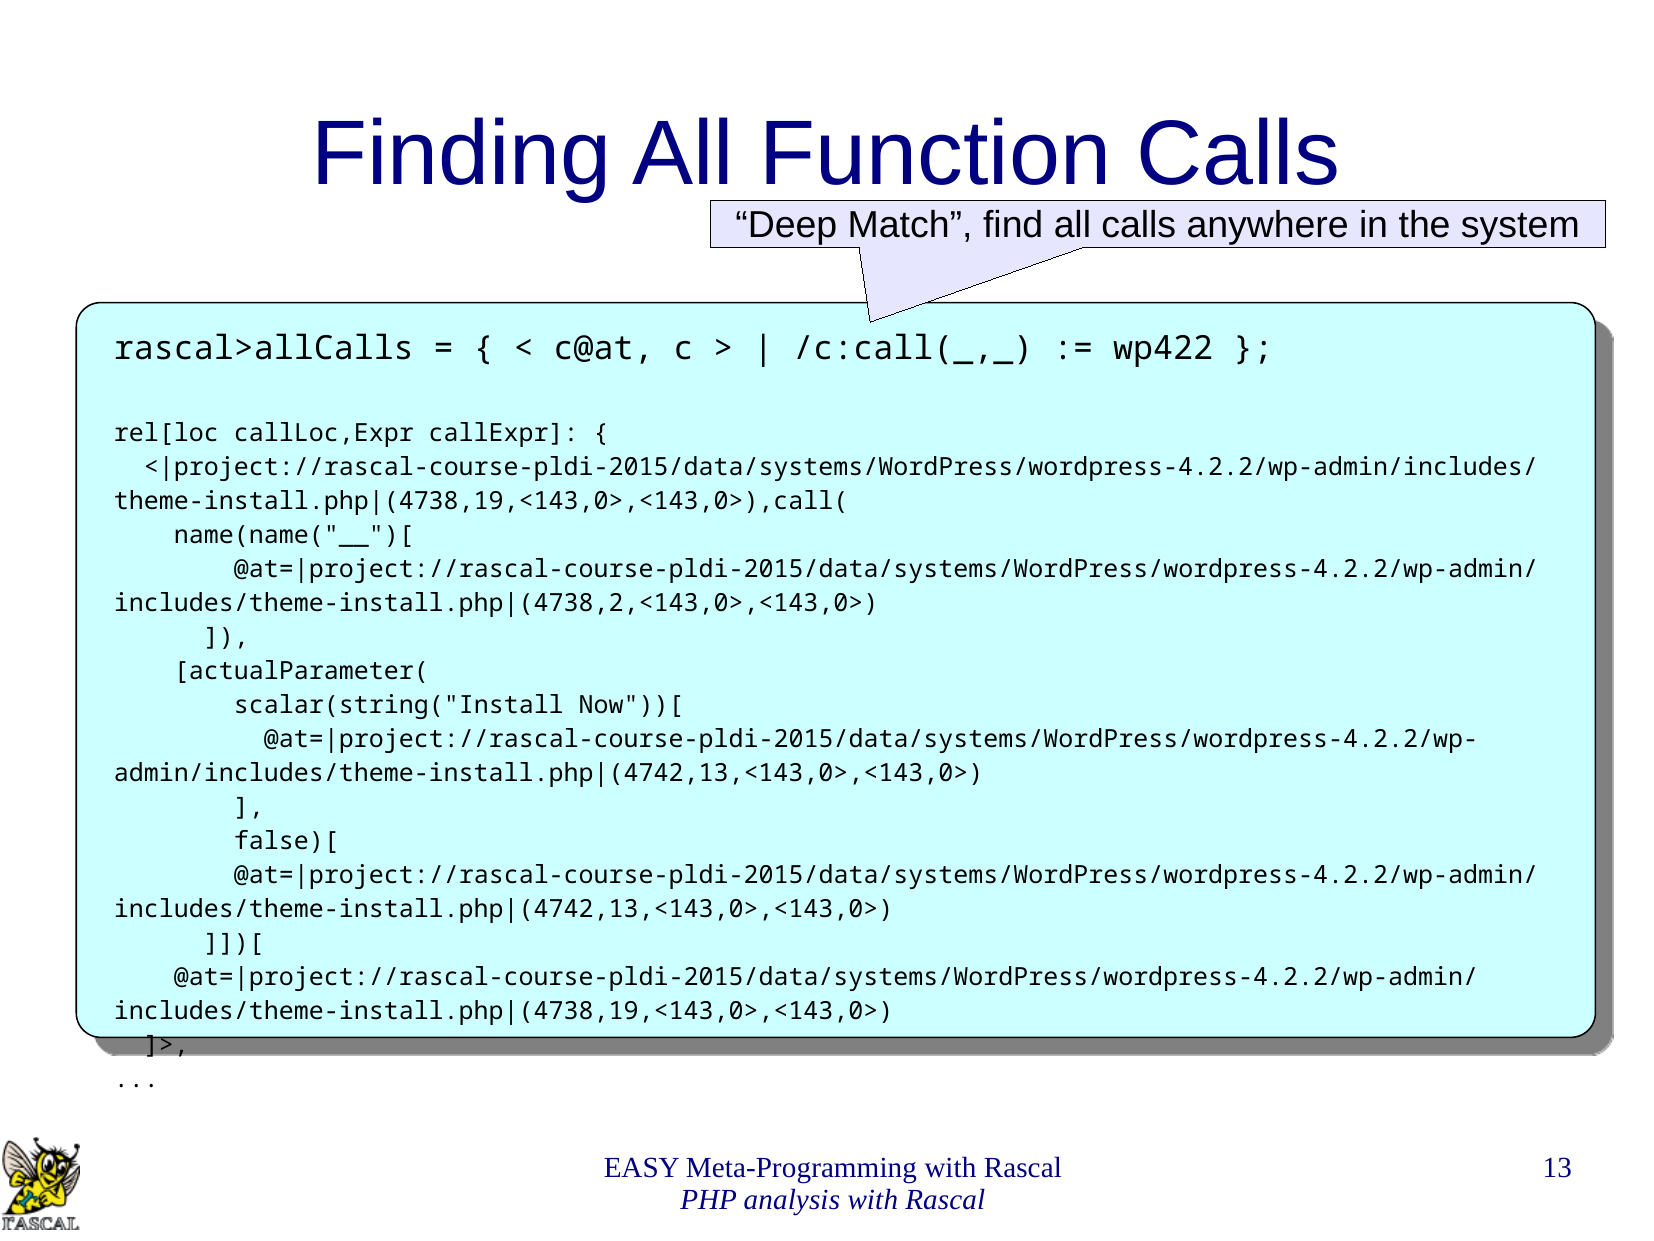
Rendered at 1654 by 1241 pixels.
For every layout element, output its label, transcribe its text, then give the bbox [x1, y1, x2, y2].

title Finding All Function Calls [82, 49, 1571, 257]
title Finding All Function Calls [1059, 248, 1571, 257]
text_box [76, 302, 1589, 1038]
text_box “Deep Match”, find all calls anywhere in the system [710, 200, 1606, 316]
text_box rascal>allCalls = { < c@at, c > | /c:call(_,_) := wp422 }; rel[loc callLoc,Expr callExpr]: { <|project://rascal-course-pldi-2015/data/systems/WordPress/wordpress-4.2.2/wp-admin/includes/theme-install.php|(4738,19,<143,0>,<143,0>),call( name(name("__")[ @at=|project://rascal-course-pldi-2015/data/systems/WordPress/wordpress-4.2.2/wp-admin/includes/theme-install.php|(4738,2,<143,0>,<143,0>) ]), [actualParameter( scalar(string("Install Now"))[ @at=|project://rascal-course-pldi-2015/data/systems/WordPress/wordpress-4.2.2/wp-admin/includes/theme-install.php|(4742,13,<143,0>,<143,0>) ], false)[ @at=|project://rascal-course-pldi-2015/data/systems/WordPress/wordpress-4.2.2/wp-admin/includes/theme-install.php|(4742,13,<143,0>,<143,0>) ]])[ @at=|project://rascal-course-pldi-2015/data/systems/WordPress/wordpress-4.2.2/wp-admin/includes/theme-install.php|(4738,19,<143,0>,<143,0>) ]>, ... [99, 316, 1591, 1030]
text_box [891, 302, 1596, 1027]
picture [1, 1137, 80, 1230]
